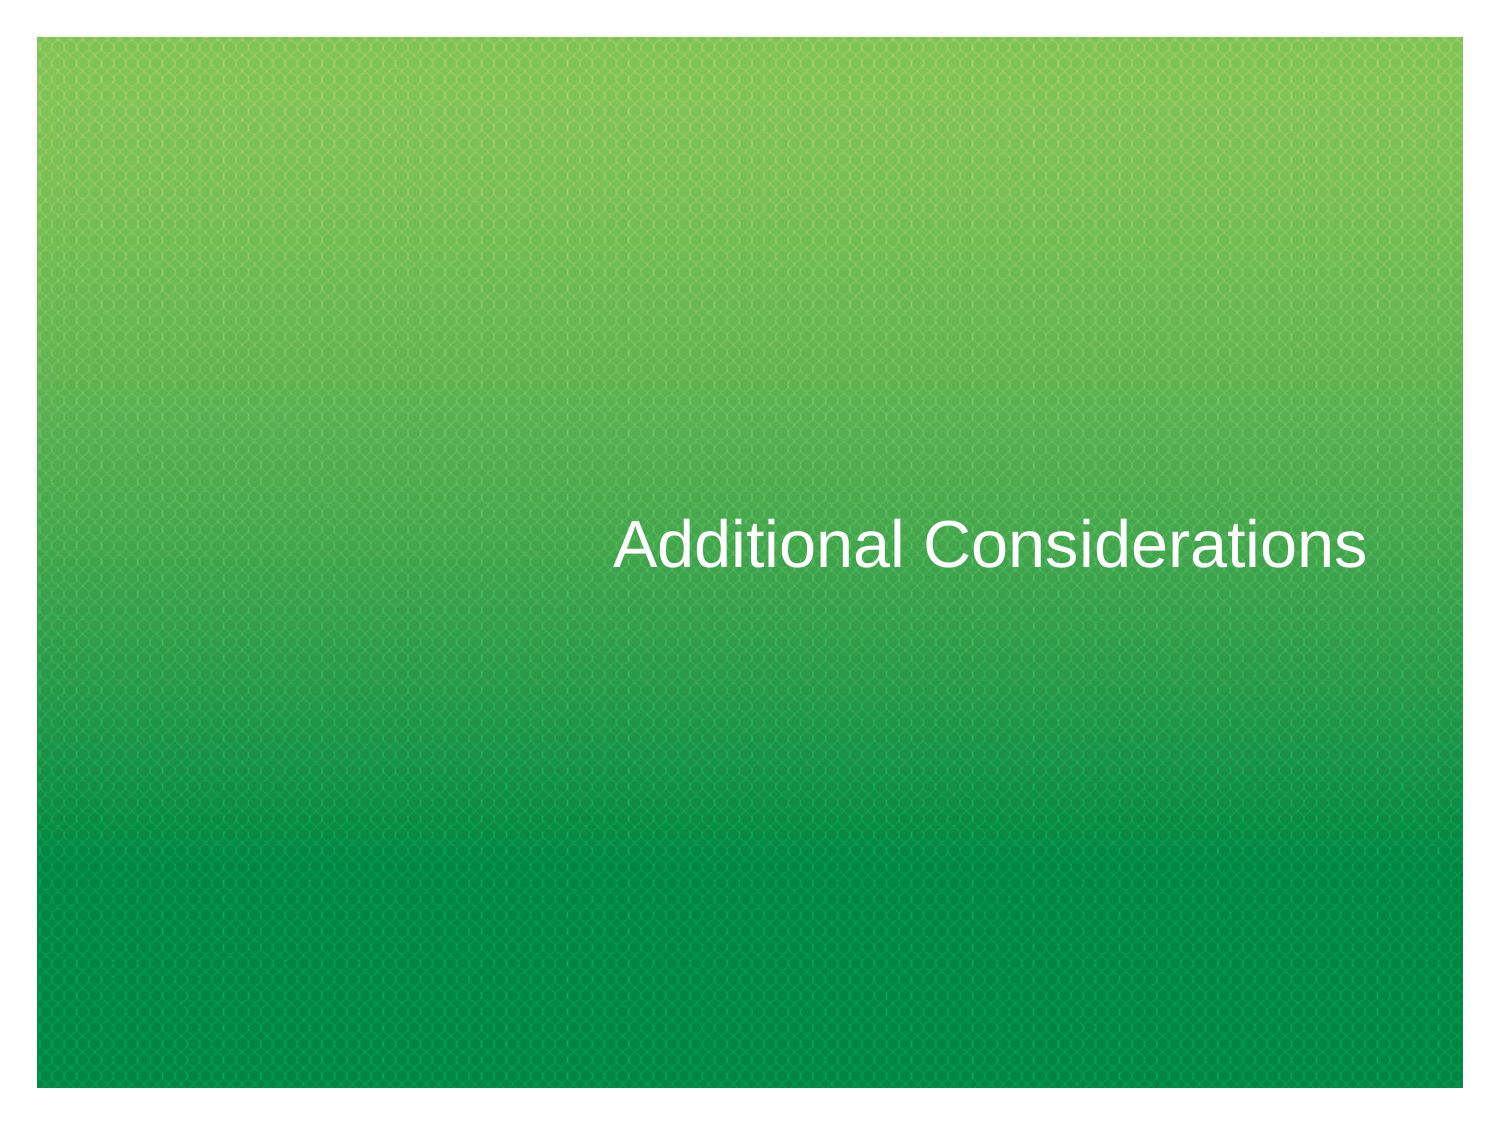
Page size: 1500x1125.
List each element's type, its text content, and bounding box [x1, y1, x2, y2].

picture [37, 37, 1463, 1088]
title Additional Considerations [135, 450, 1369, 638]
